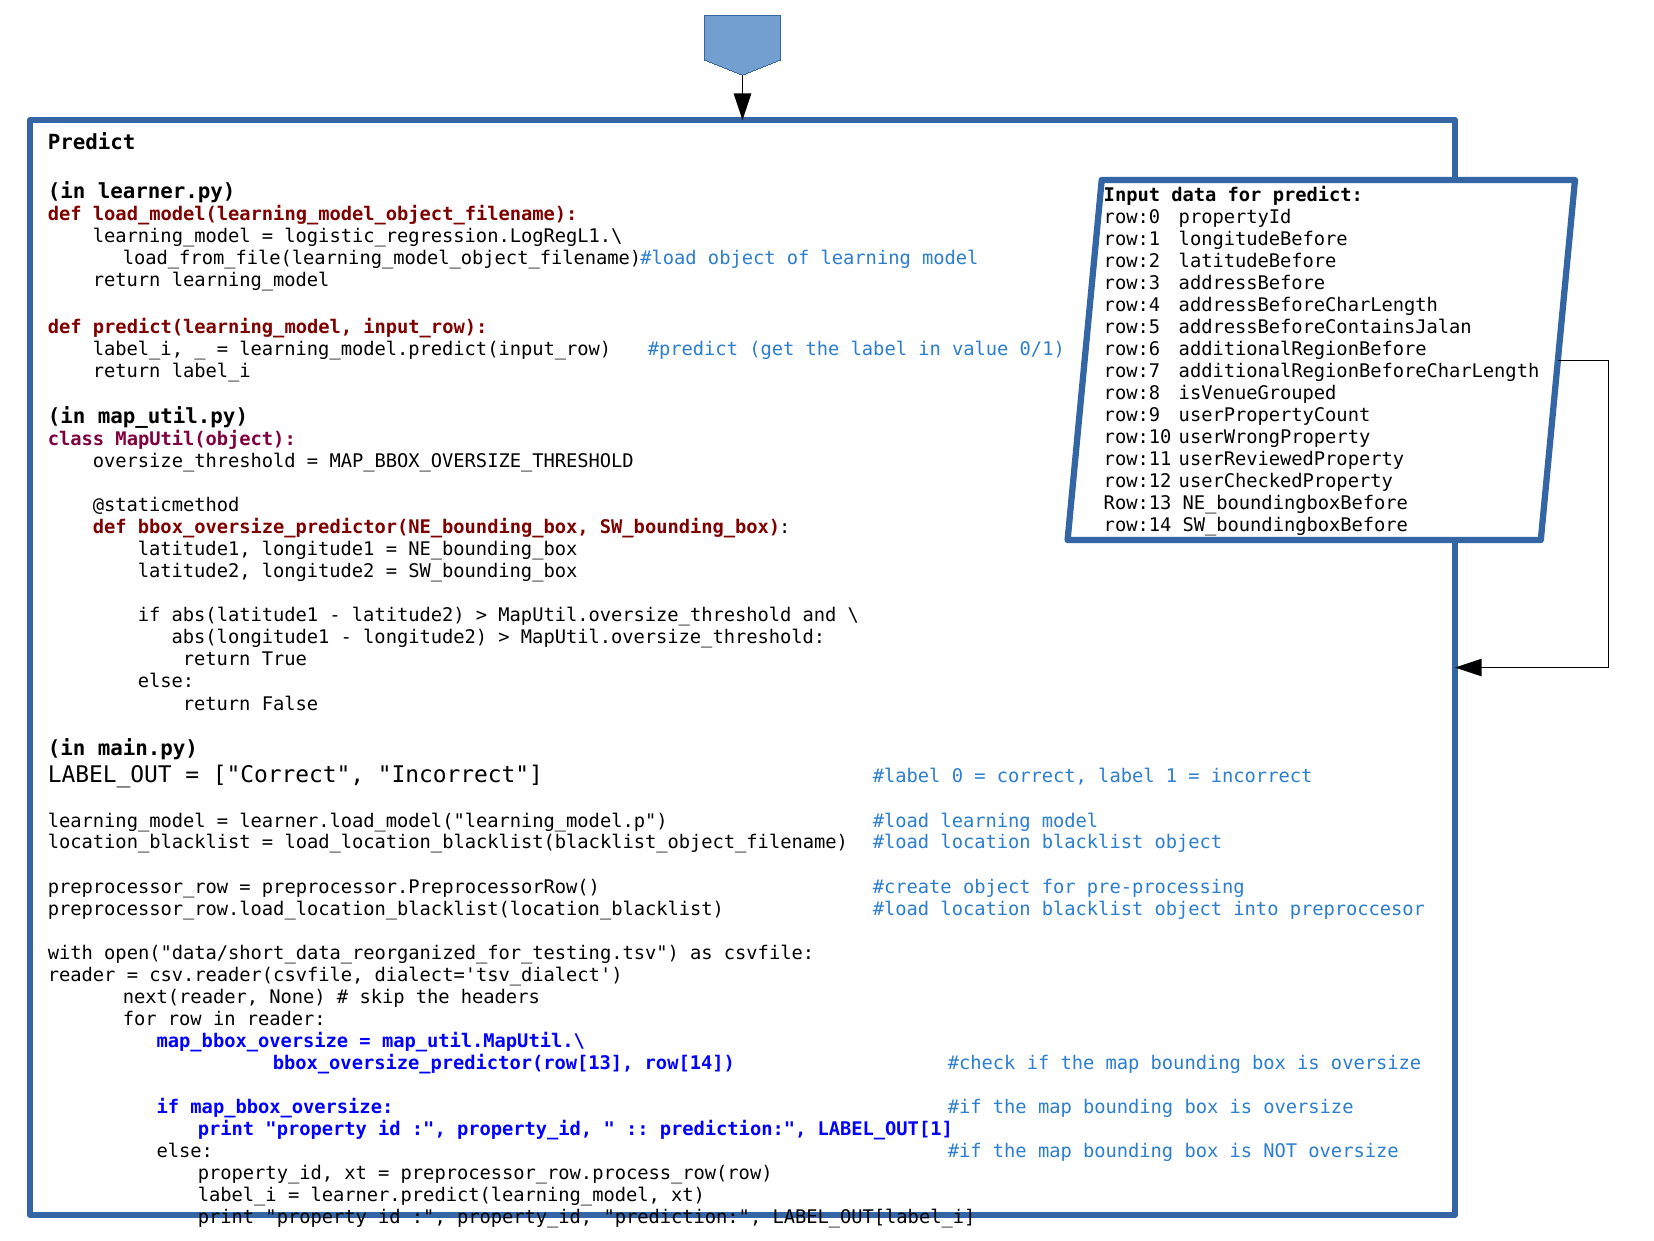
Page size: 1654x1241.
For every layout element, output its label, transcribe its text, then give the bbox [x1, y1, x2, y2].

text_box Predict (in learner.py) def load_model(learning_model_object_filename): learning_model = logistic_regression.LogRegL1.\ load_from_file(learning_model_object_filename)#load object of learning model return learning_model def predict(learning_model, input_row): label_i, _ = learning_model.predict(input_row) #predict (get the label in value 0/1) return label_i (in map_util.py) class MapUtil(object): oversize_threshold = MAP_BBOX_OVERSIZE_THRESHOLD @staticmethod def bbox_oversize_predictor(NE_bounding_box, SW_bounding_box): latitude1, longitude1 = NE_bounding_box latitude2, longitude2 = SW_bounding_box if abs(latitude1 - latitude2) > MapUtil.oversize_threshold and \ abs(longitude1 - longitude2) > MapUtil.oversize_threshold: return True else: return False (in main.py) LABEL_OUT = ["Correct", "Incorrect"] #label 0 = correct, label 1 = incorrect learning_model = learner.load_model("learning_model.p") #load learning model location_blacklist = load_location_blacklist(blacklist_object_filename) #load location blacklist object preprocessor_row = preprocessor.PreprocessorRow() #create object for pre-processing preprocessor_row.load_location_blacklist(location_blacklist) #load location blacklist object into preproccesor with open("data/short_data_reorganized_for_testing.tsv") as csvfile: reader = csv.reader(csvfile, dialect='tsv_dialect') next(reader, None) # skip the headers for row in reader: map_bbox_oversize = map_util.MapUtil.\ bbox_oversize_predictor(row[13], row[14]) #check if the map bounding box is oversize if map_bbox_oversize: #if the map bounding box is oversize print "property id :", property_id, " :: prediction:", LABEL_OUT[1] else: #if the map bounding box is NOT oversize property_id, xt = preprocessor_row.process_row(row) label_i = learner.predict(learning_model, xt) print "property id :", property_id, "prediction:", LABEL_OUT[label_i] [30, 120, 1456, 1216]
text_box [704, 15, 781, 75]
text_box Input data for predict: row:0 propertyId row:1 longitudeBefore row:2 latitudeBefore row:3 addressBefore row:4 addressBeforeCharLength row:5 addressBeforeContainsJalan row:6 additionalRegionBefore row:7 additionalRegionBeforeCharLength row:8 isVenueGrouped row:9 userPropertyCount row:10 userWrongProperty row:11 userReviewedProperty row:12 userCheckedProperty Row:13 NE_boundingboxBefore row:14 SW_boundingboxBefore [1067, 180, 1576, 541]
